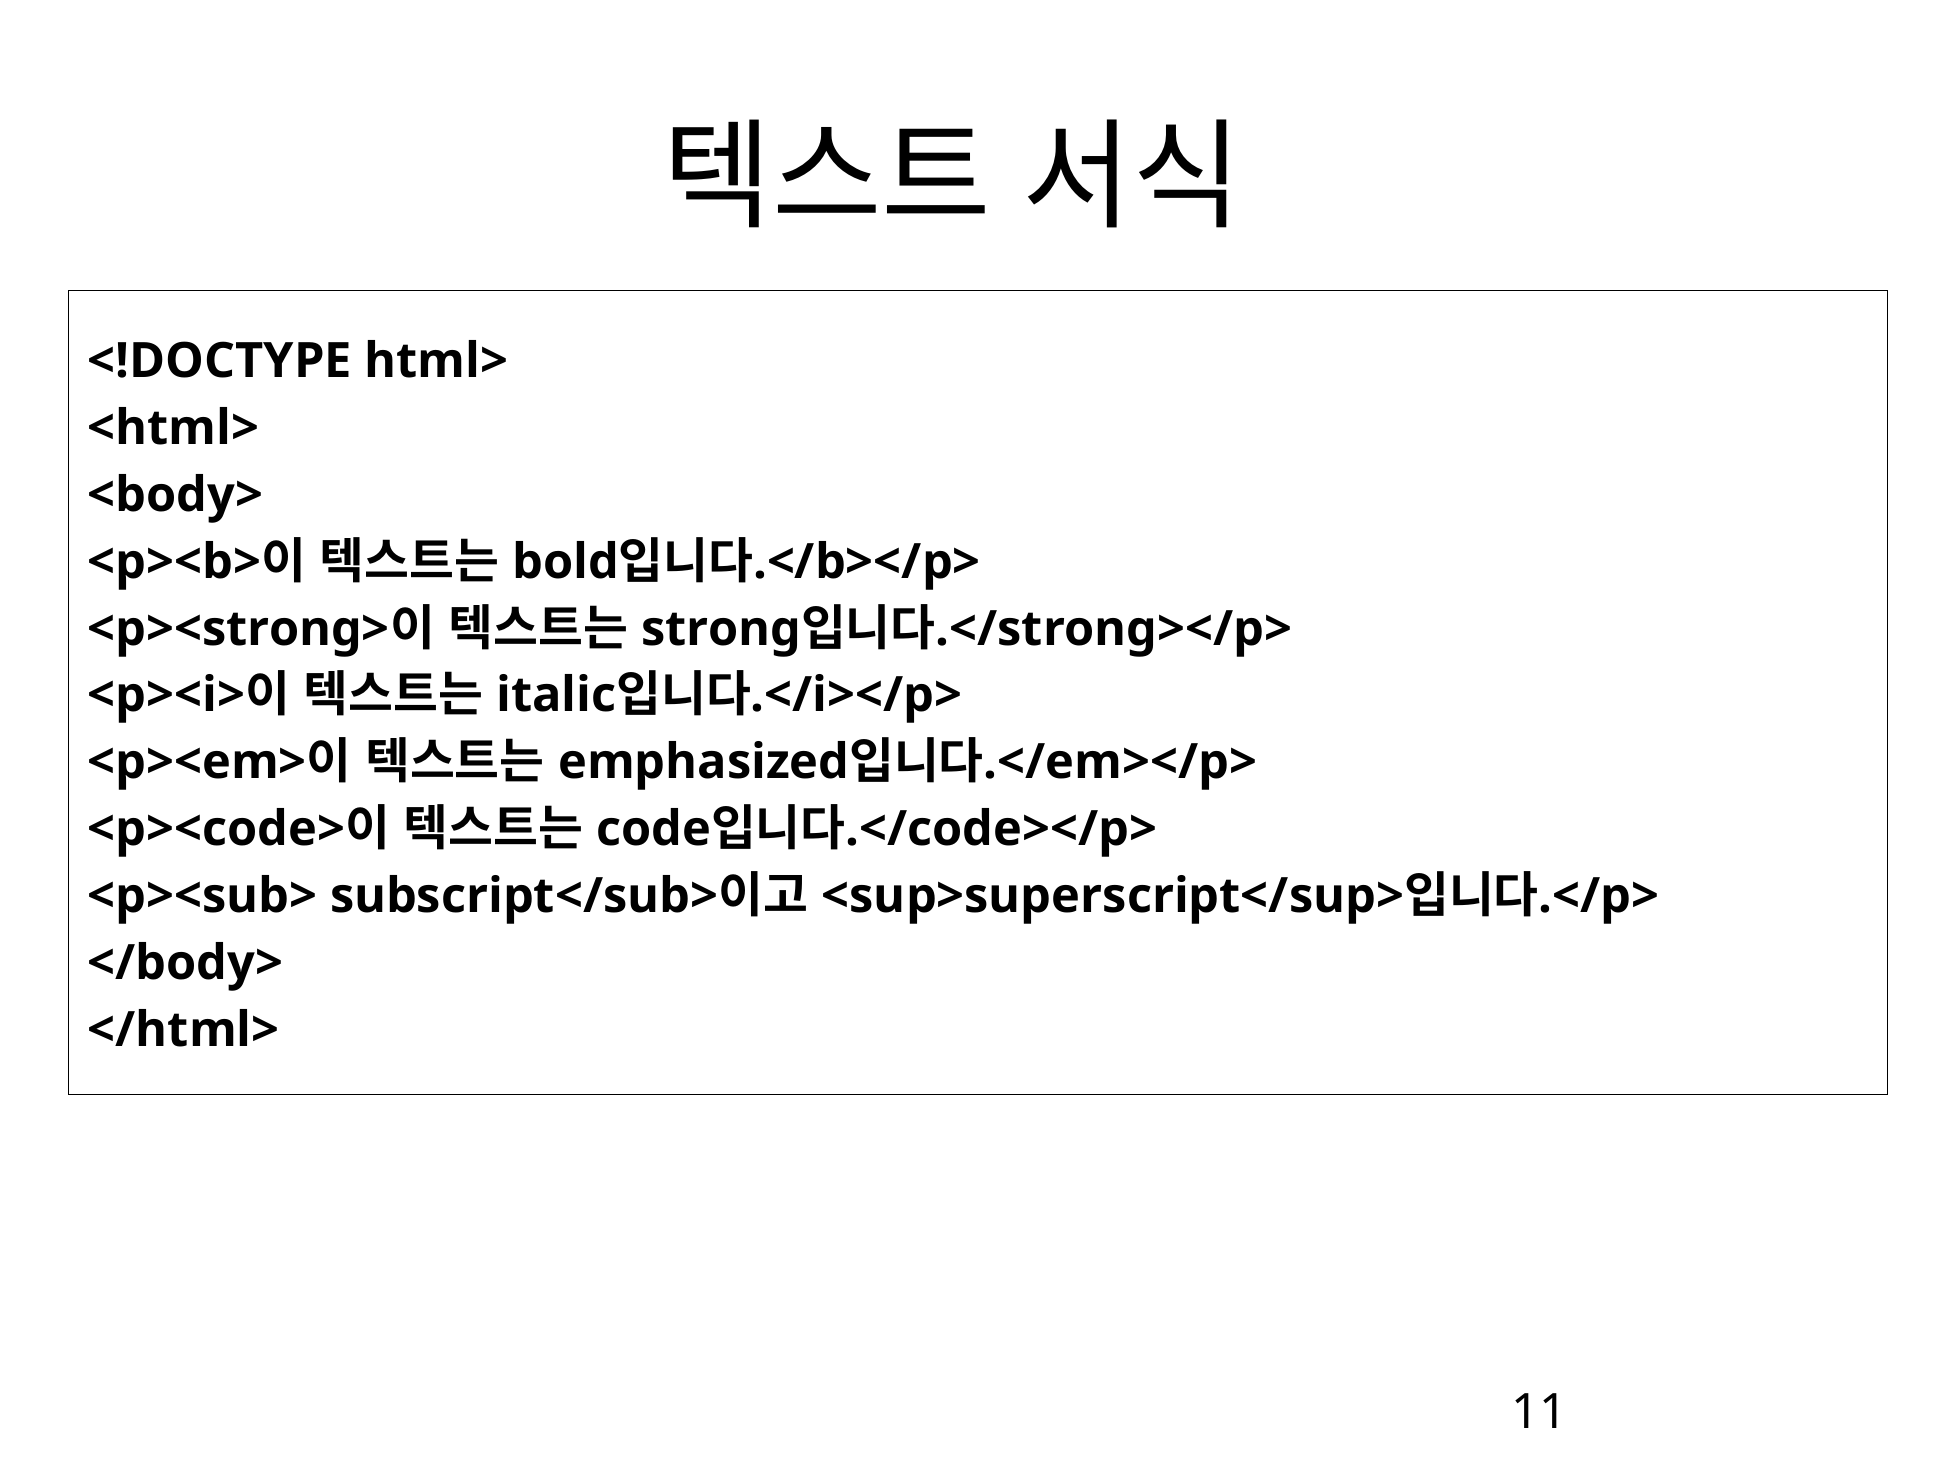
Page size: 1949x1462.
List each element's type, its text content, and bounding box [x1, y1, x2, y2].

title 텍스트 서식 [156, 92, 1749, 255]
text_box <!DOCTYPE html> <html> <body> <p><b>이 텍스트는 bold입니다.</b></p> <p><strong>이 텍스트는 strong입니다.</strong></p> <p><i>이 텍스트는 italic입니다.</i></p> <p><em>이 텍스트는 emphasized입니다.</em></p> <p><code>이 텍스트는 code입니다.</code></p> <p><sub> subscript</sub>이고 <sup>superscript</sup>입니다.</p> </body> </html> [68, 290, 1888, 1095]
slide_number <숫자> [1496, 1372, 1899, 1462]
